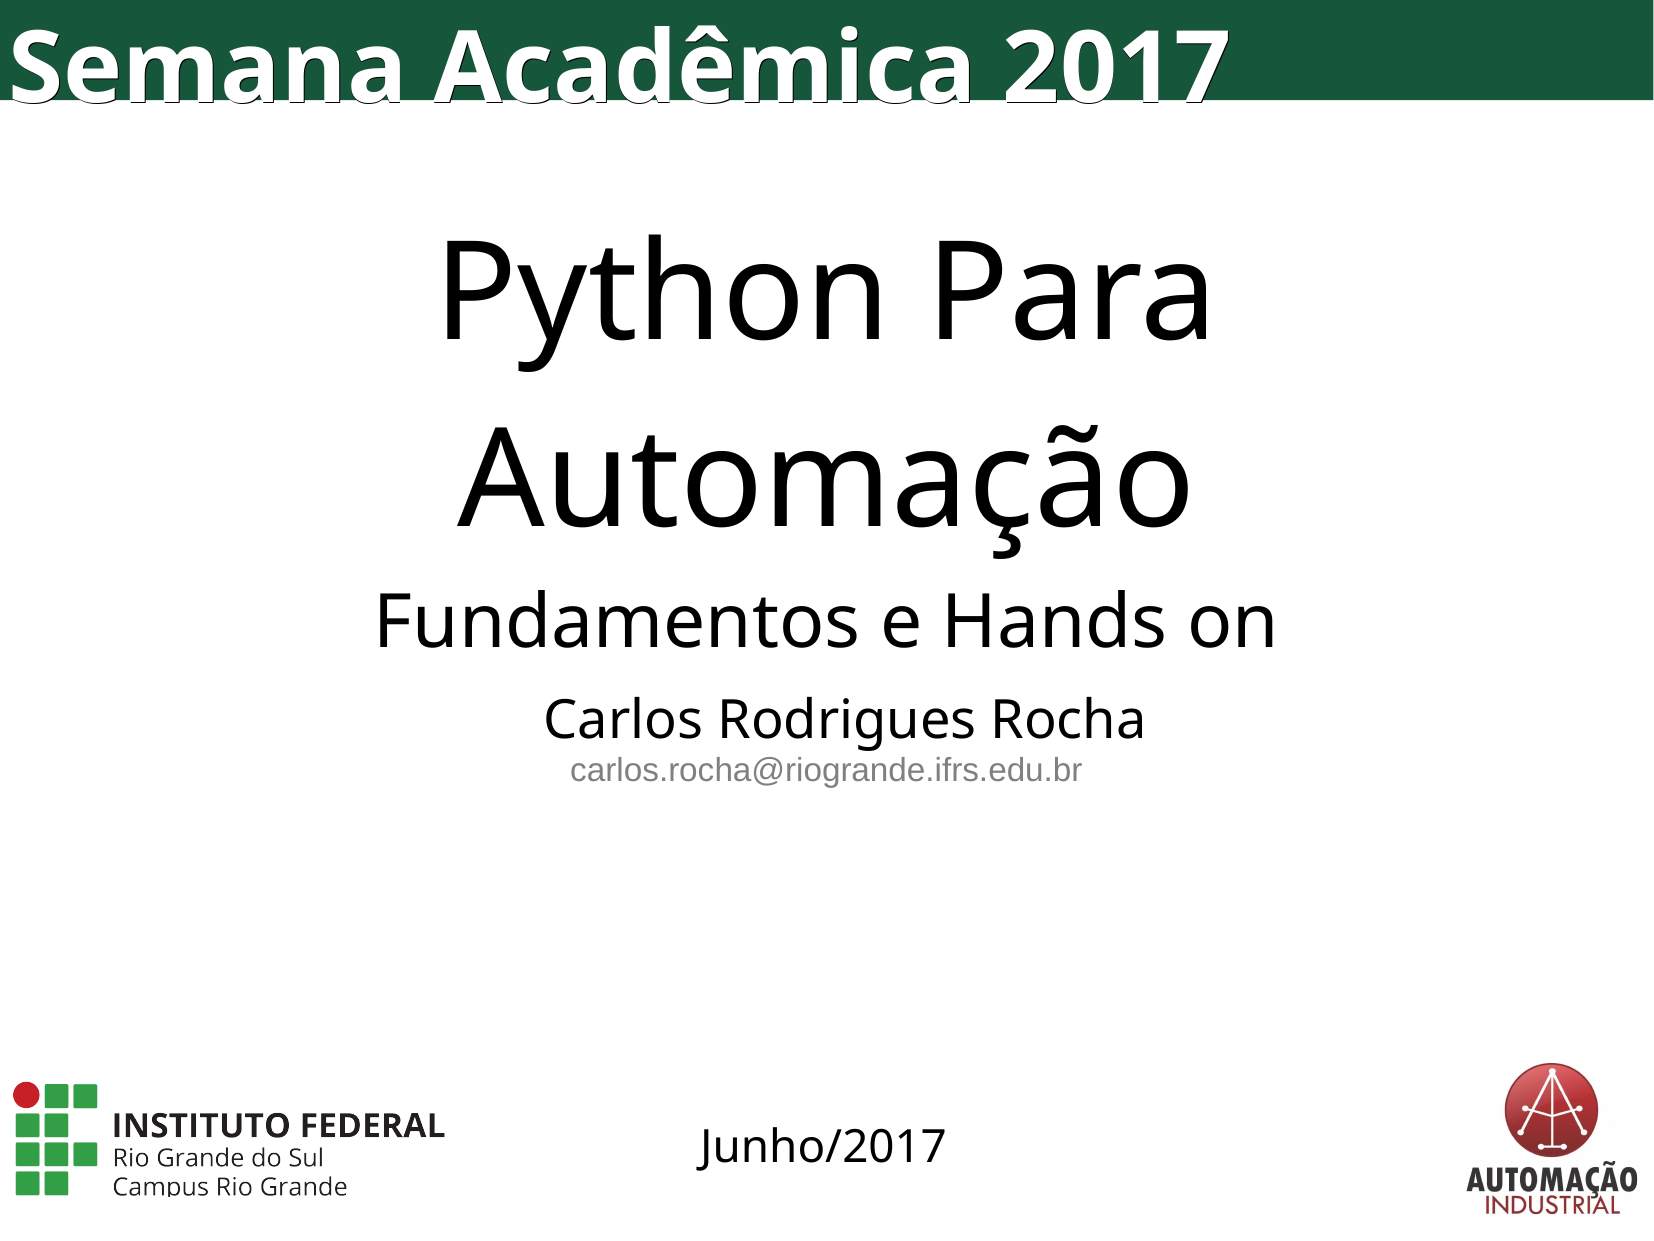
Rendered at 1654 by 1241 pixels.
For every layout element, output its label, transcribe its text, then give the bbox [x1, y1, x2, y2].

picture [1465, 1062, 1638, 1215]
text_box Junho/2017 [685, 1105, 969, 1173]
text_box [1182, 44, 1211, 101]
text_box Carlos Rodrigues Rocha [528, 673, 1152, 750]
text_box [1182, 0, 1654, 101]
text_box Semana Acadêmica 2017 [0, 0, 1182, 129]
text_box carlos.rocha@riogrande.ifrs.edu.br [555, 744, 1099, 797]
subtitle Python Para Automação Fundamentos e Hands on [321, 234, 1333, 628]
picture [11, 1080, 447, 1197]
